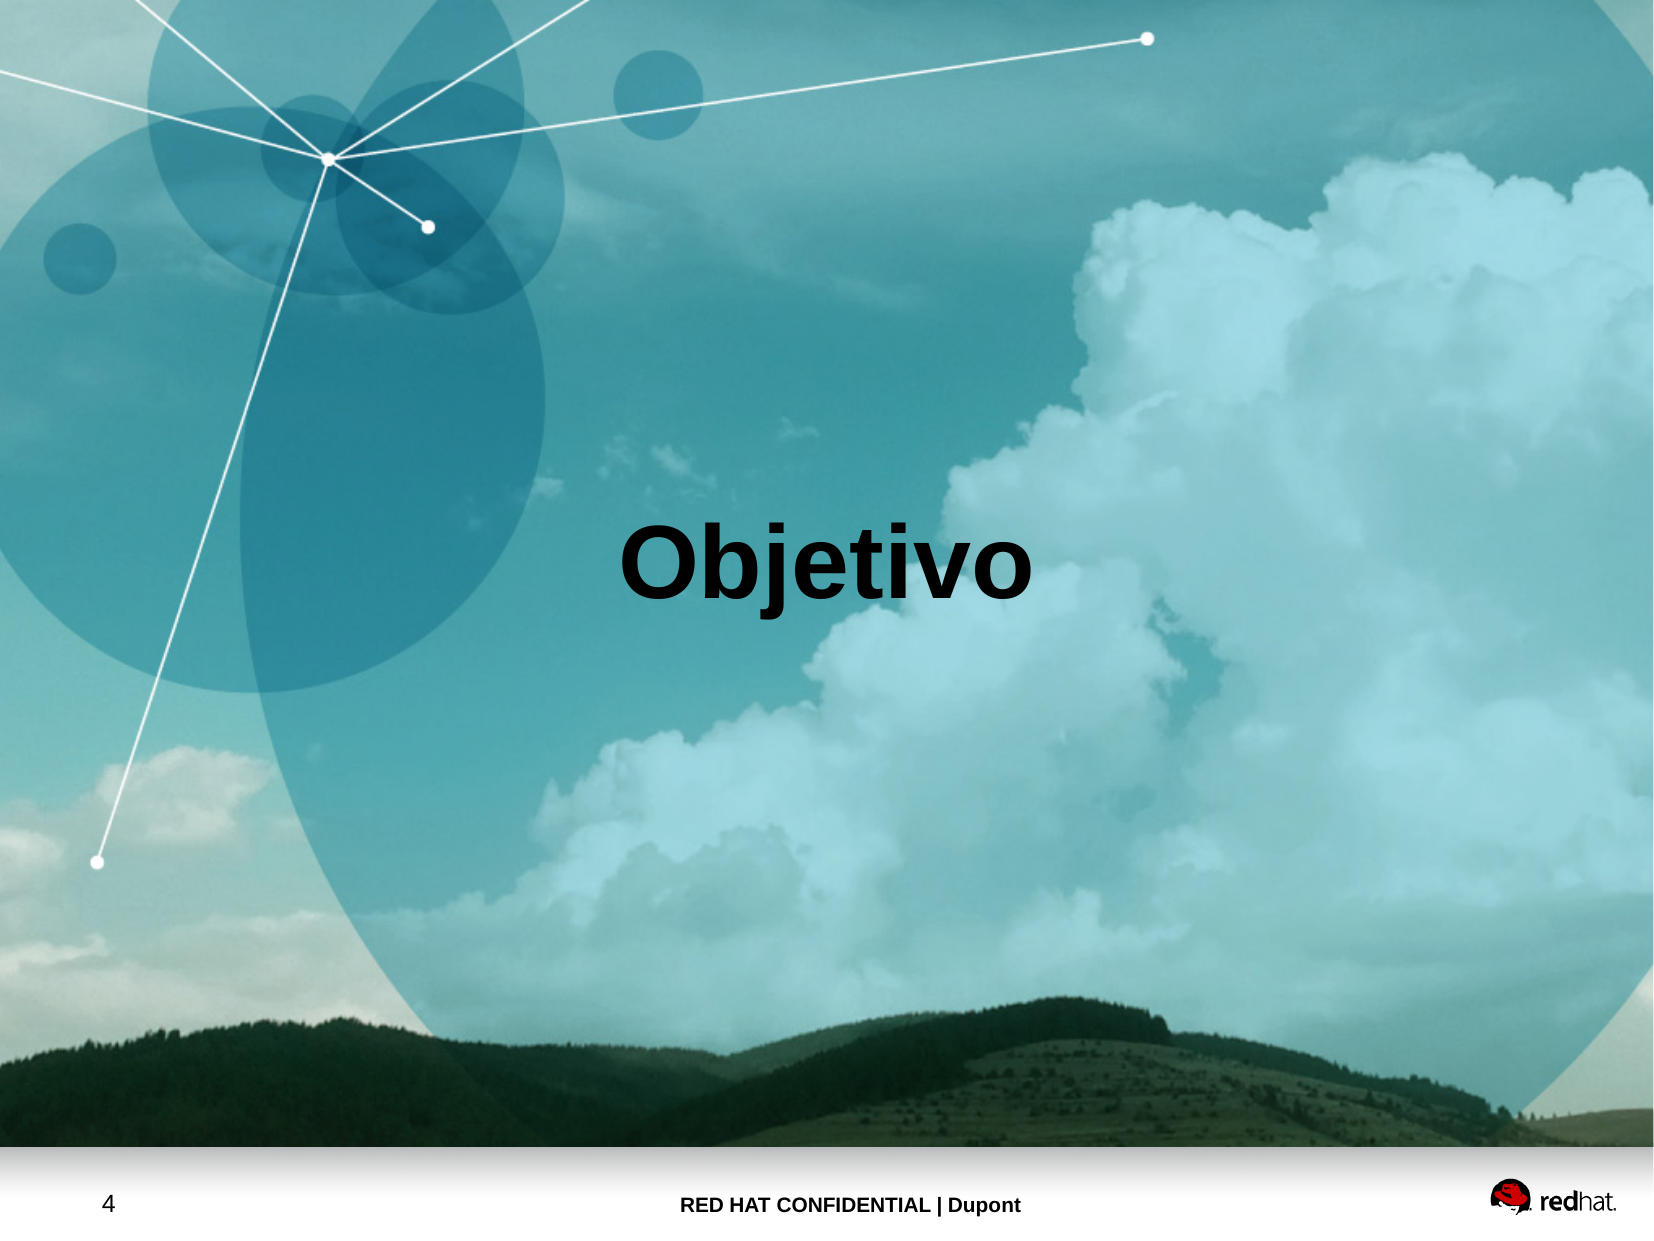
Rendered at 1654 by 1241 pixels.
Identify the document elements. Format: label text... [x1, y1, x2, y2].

text_box Objetivo [82, 262, 1571, 862]
picture [0, 0, 1654, 1241]
